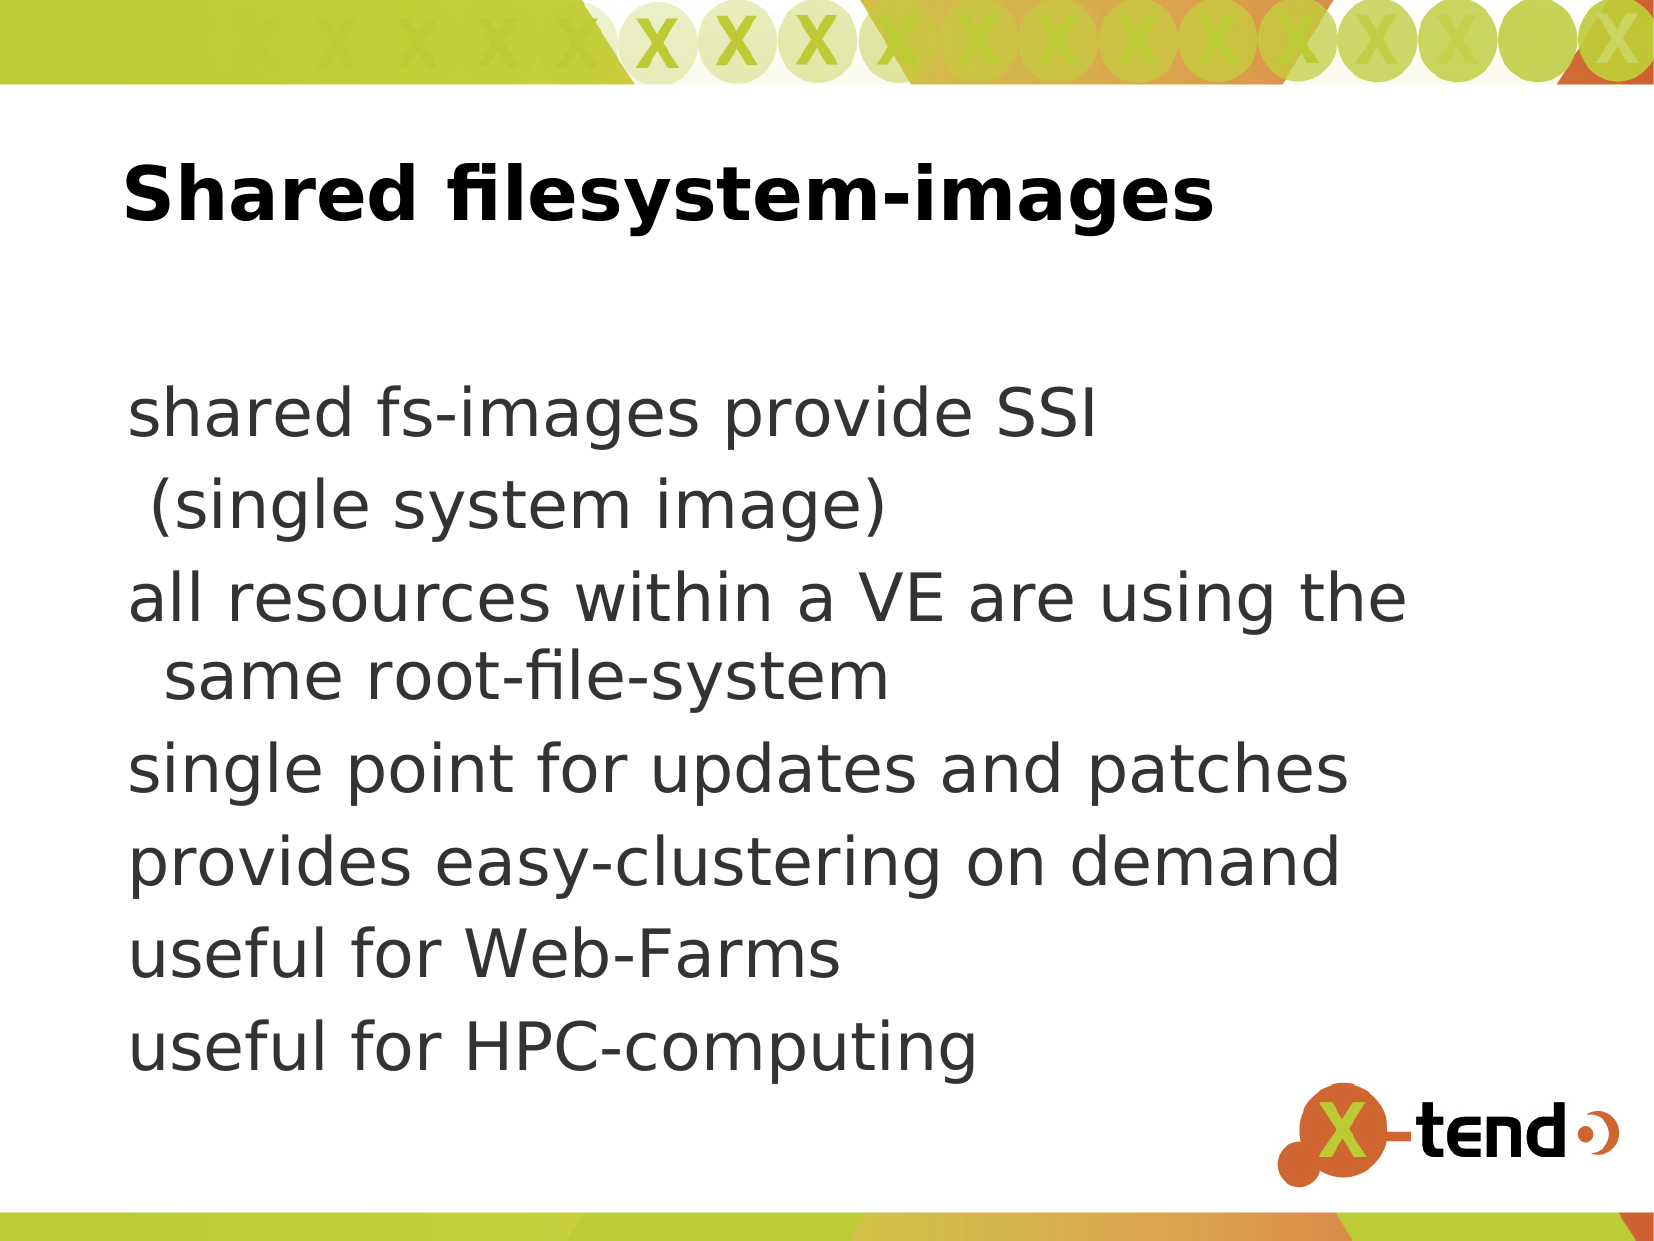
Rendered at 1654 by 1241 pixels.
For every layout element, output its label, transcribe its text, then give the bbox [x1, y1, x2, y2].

text_box shared fs-images provide SSI (single system image) all resources within a VE are using the same root-file-system single point for updates and patches provides easy-clustering on demand useful for Web-Farms useful for HPC-computing [125, 374, 1581, 1152]
title Shared filesystem-images [121, 91, 1534, 299]
picture [0, 0, 1654, 1241]
